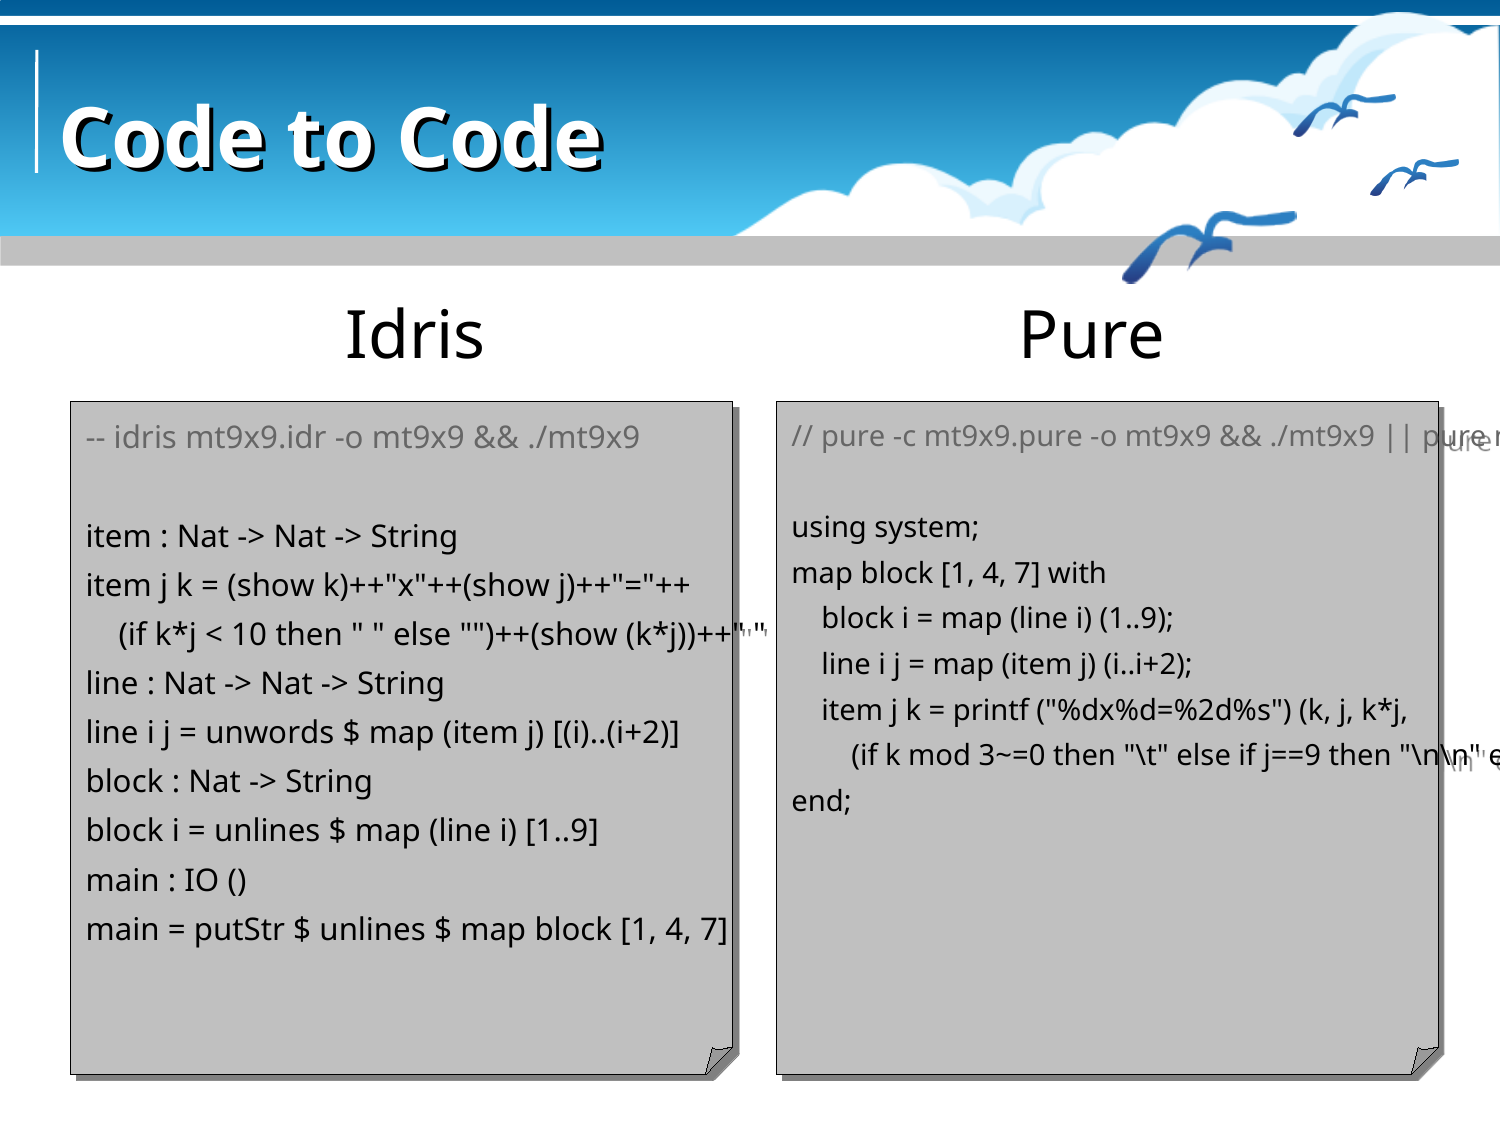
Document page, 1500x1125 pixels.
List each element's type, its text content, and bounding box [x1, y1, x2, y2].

title Code to Code [59, 86, 1465, 186]
picture [730, 12, 1500, 284]
text_box -- idris mt9x9.idr -o mt9x9 && ./mt9x9 item : Nat -> Nat -> String item j k = (show k)++"x"++(show j)++"="++ (if k*j < 10 then " " else "")++(show (k*j))++" " line : Nat -> Nat -> String line i j = unwords $ map (item j) [(i)..(i+2)] block : Nat -> String block i = unlines $ map (line i) [1..9] main : IO () main = putStr $ unlines $ map block [1, 4, 7] [70, 401, 733, 1075]
text_box // pure -c mt9x9.pure -o mt9x9 && ./mt9x9 || pure mt9x9.pure using system; map block [1, 4, 7] with block i = map (line i) (1..9); line i j = map (item j) (i..i+2); item j k = printf ("%dx%d=%2d%s") (k, j, k*j, (if k mod 3~=0 then "\t" else if j==9 then "\n\n" else "\n")); end; [776, 401, 1439, 1075]
text_box Idris [330, 283, 532, 388]
text_box Pure [1003, 283, 1217, 388]
